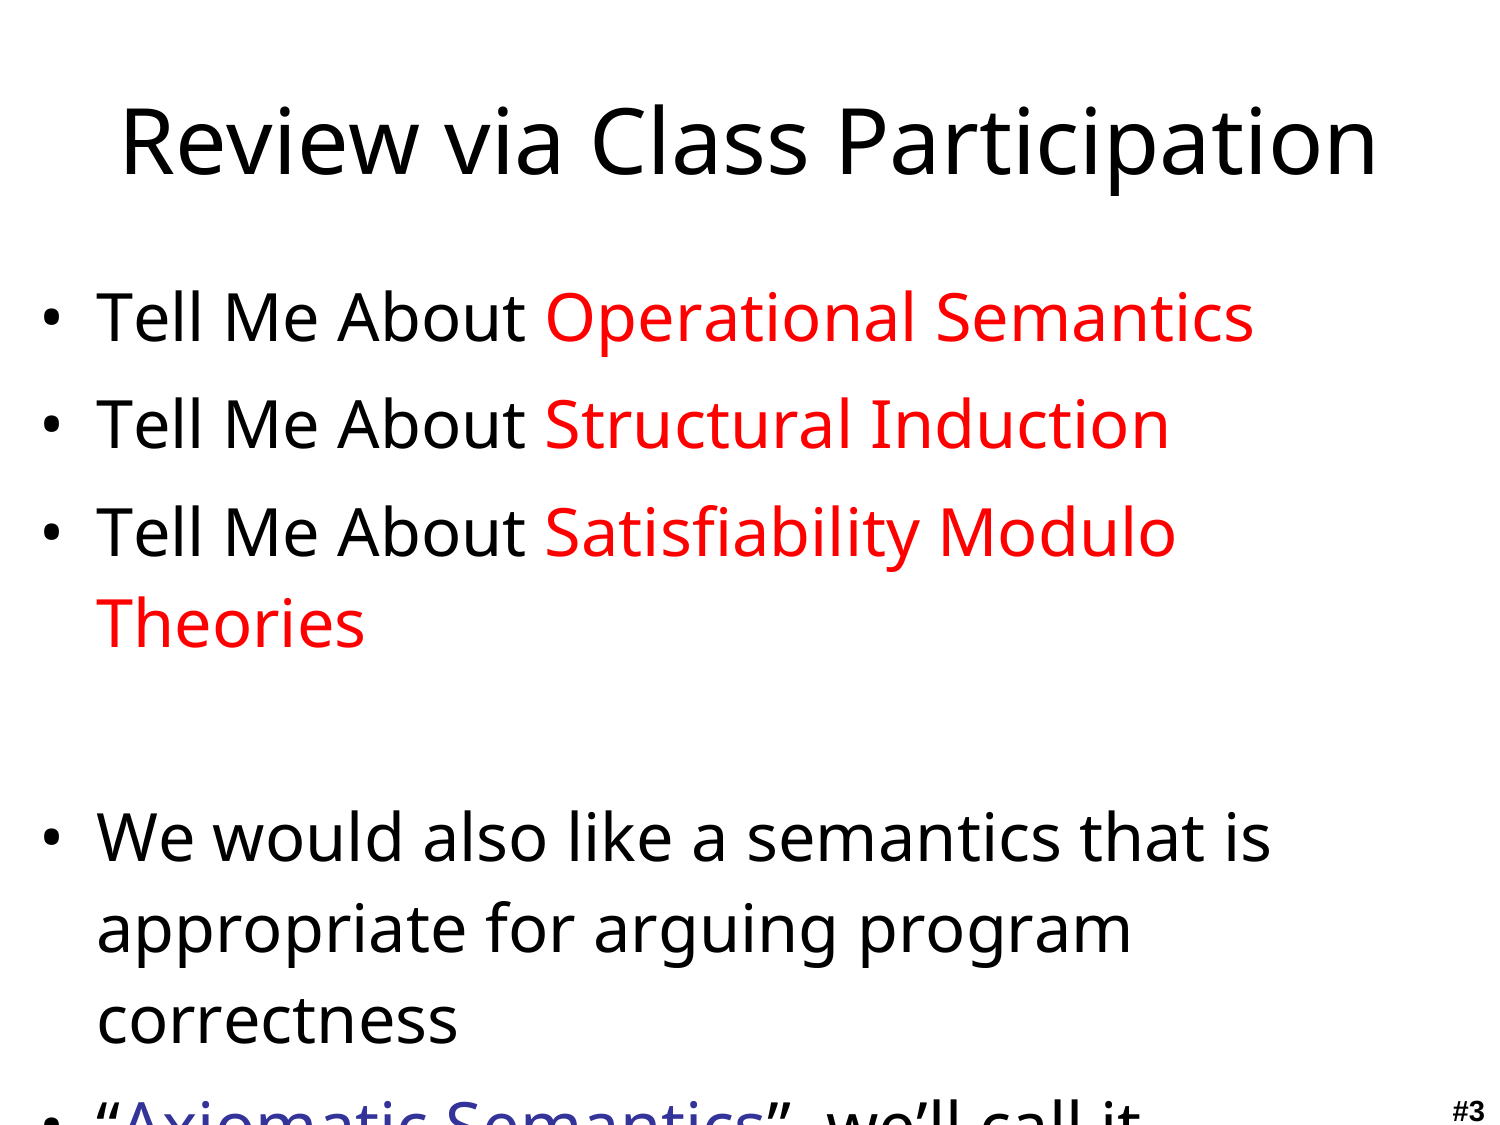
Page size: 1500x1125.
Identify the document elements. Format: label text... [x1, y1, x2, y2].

list Tell Me About Operational Semantics Tell Me About Structural Induction Tell Me About Satisfiability Modulo Theories We would also like a semantics that is appropriate for arguing program correctness “Axiomatic Semantics”, we’ll call it. [24, 262, 1476, 1101]
title Review via Class Participation [24, 45, 1476, 233]
